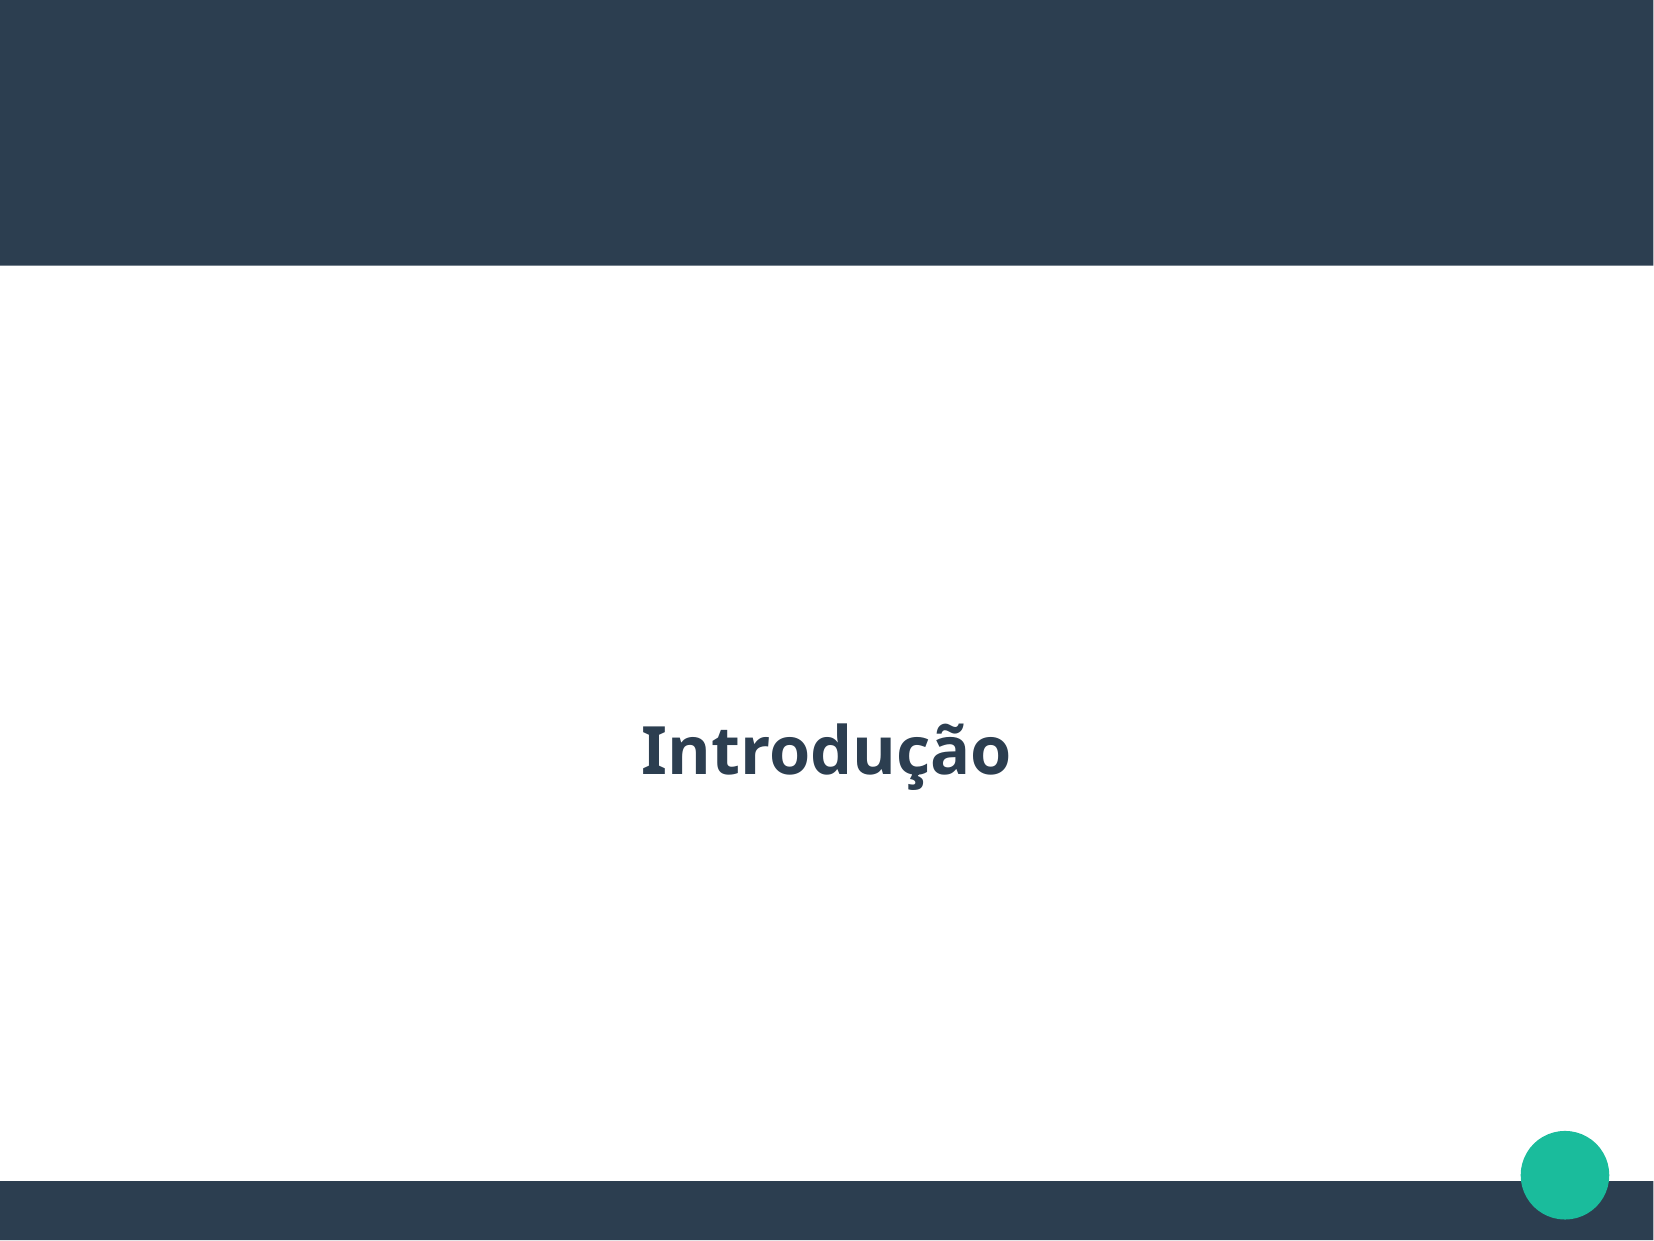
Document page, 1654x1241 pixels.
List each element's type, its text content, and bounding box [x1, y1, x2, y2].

subtitle Introdução [59, 307, 1595, 1134]
